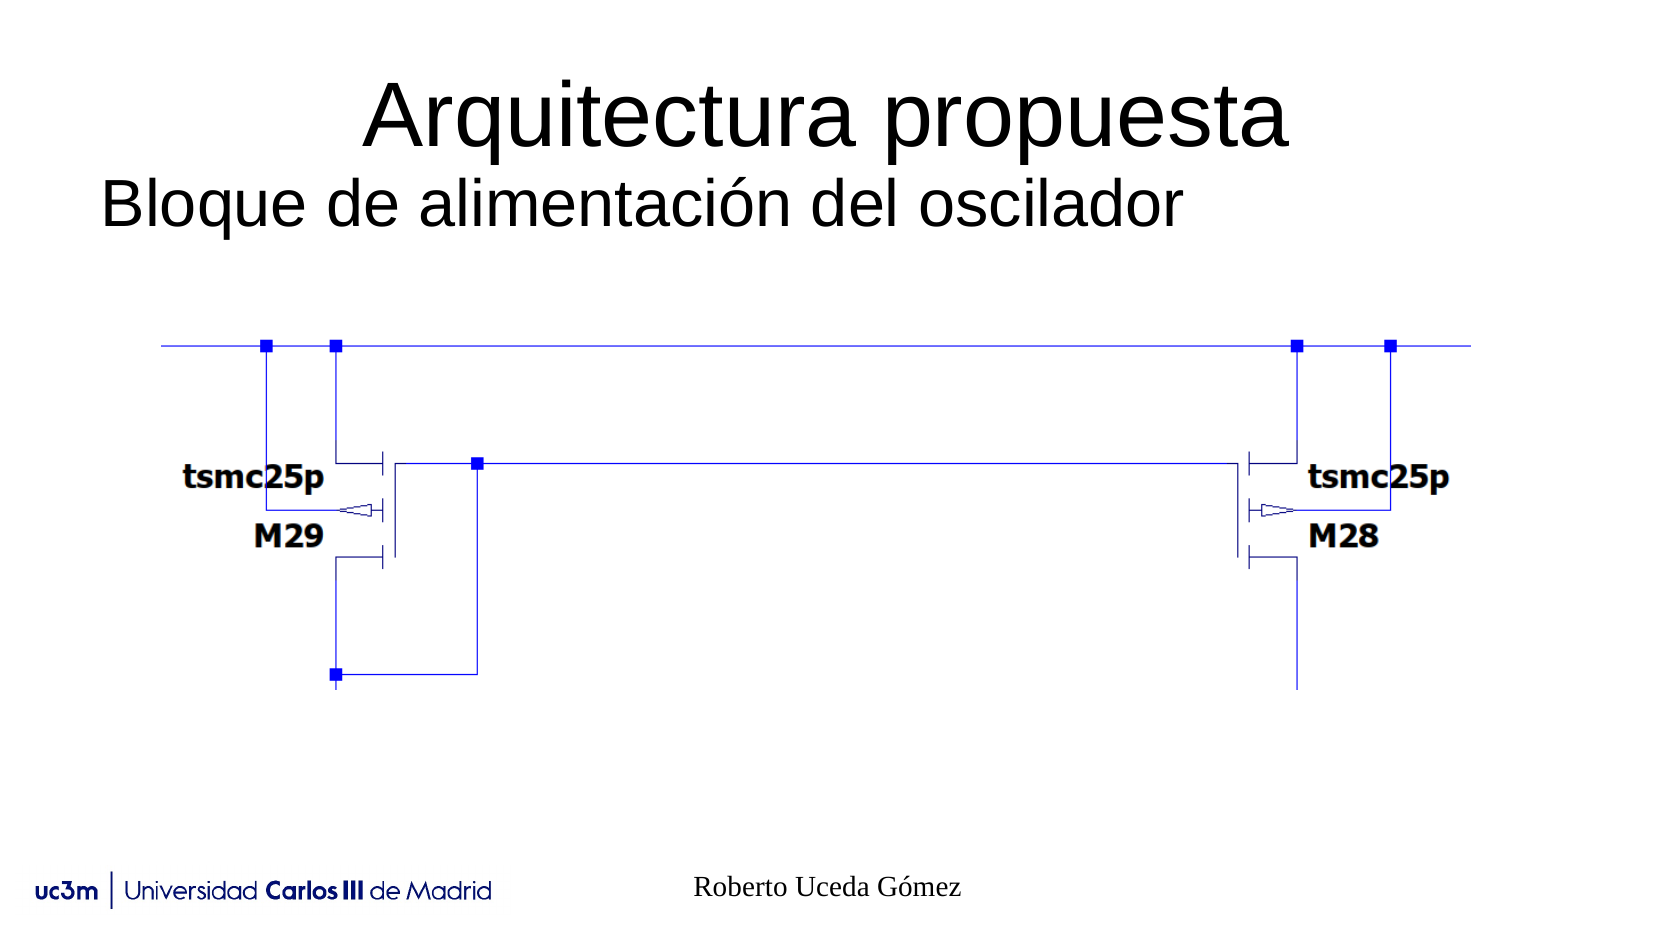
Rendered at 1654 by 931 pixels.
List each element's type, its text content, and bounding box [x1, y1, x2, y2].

list Bloque de alimentación del oscilador [30, 165, 1519, 706]
picture [15, 865, 511, 915]
picture [161, 325, 1471, 691]
title Arquitectura propuesta [82, 36, 1571, 193]
